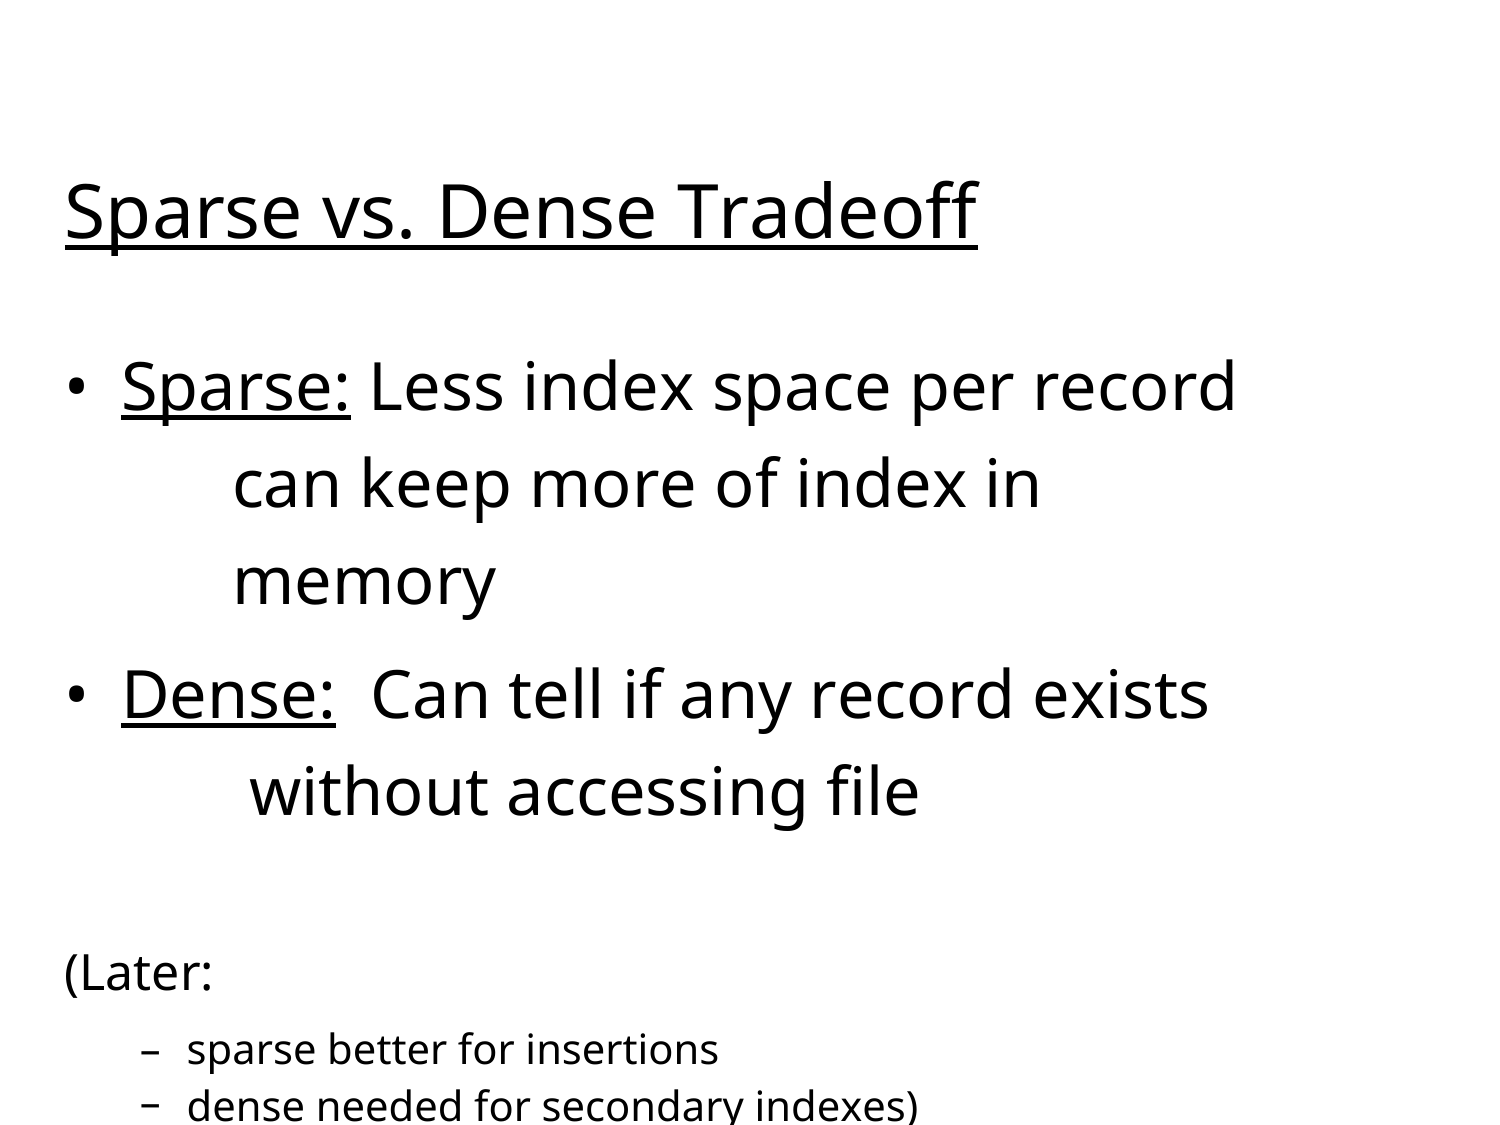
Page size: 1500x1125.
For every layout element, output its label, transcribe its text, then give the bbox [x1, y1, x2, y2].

list Sparse: Less index space per record can keep more of index in memory Dense: Can tell if any record exists without accessing file (Later: sparse better for insertions dense needed for secondary indexes) [50, 324, 1438, 1028]
title Sparse vs. Dense Tradeoff [50, 112, 1326, 300]
